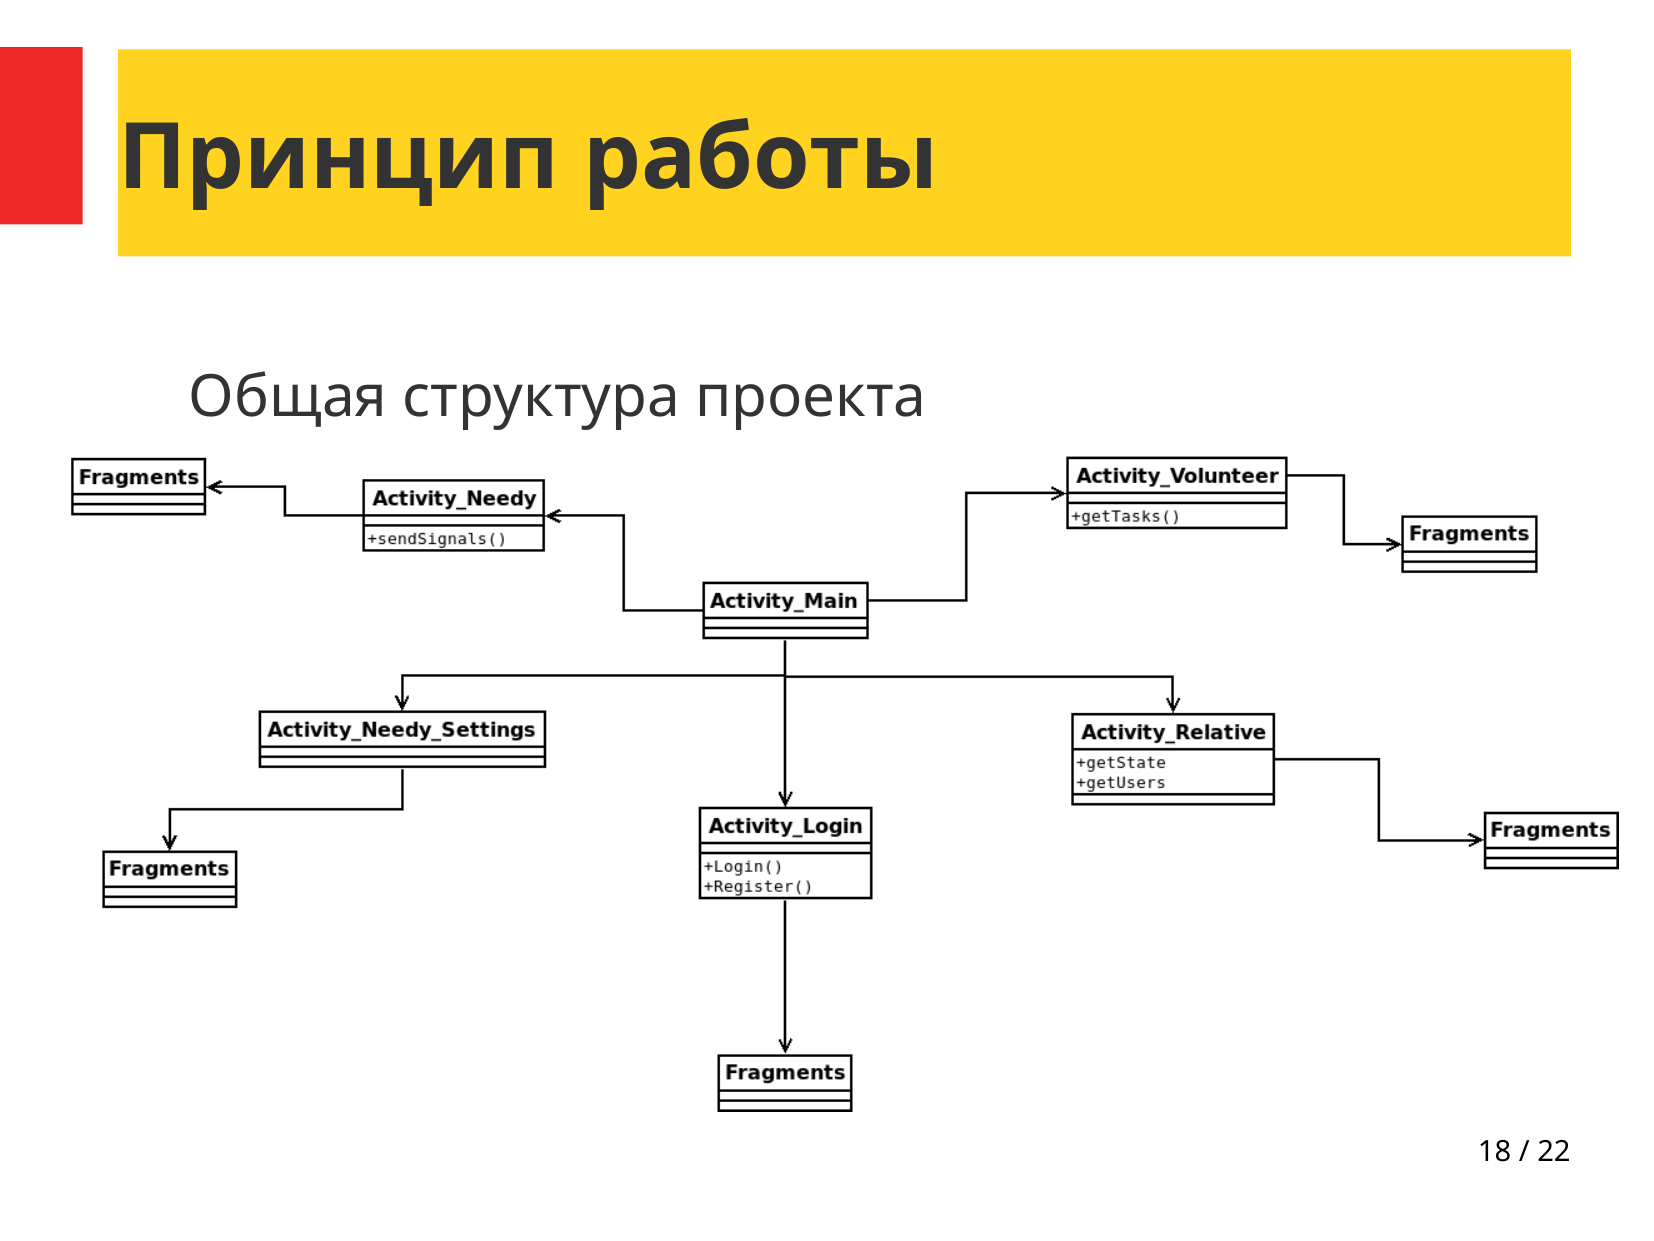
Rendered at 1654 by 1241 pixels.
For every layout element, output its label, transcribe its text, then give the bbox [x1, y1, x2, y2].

list Общая структура проекта [118, 354, 1536, 448]
title Принцип работы [118, 49, 1571, 257]
picture [70, 448, 1619, 1112]
